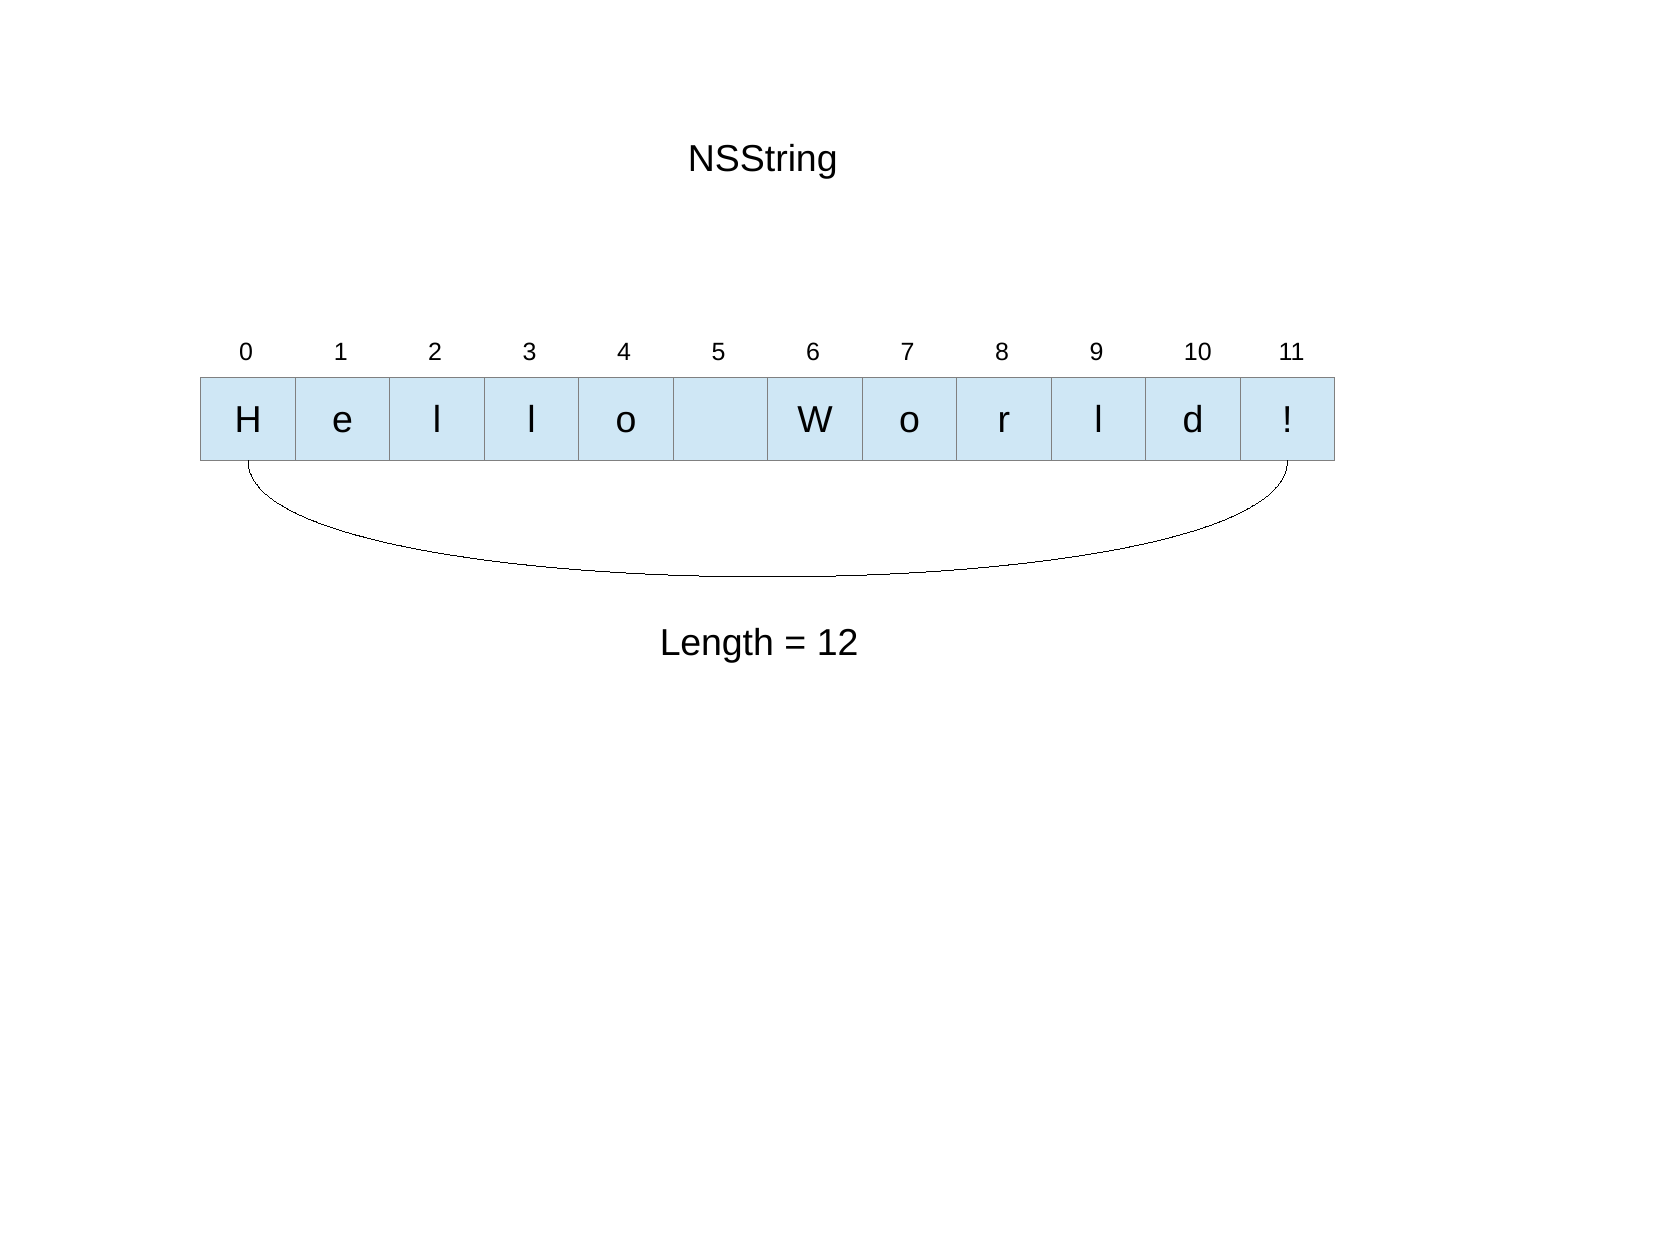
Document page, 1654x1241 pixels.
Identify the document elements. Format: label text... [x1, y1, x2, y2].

text_box o [578, 377, 673, 461]
text_box NSString [673, 129, 853, 187]
text_box 8 [980, 330, 1028, 374]
text_box 5 [696, 330, 745, 374]
text_box r [956, 377, 1051, 461]
text_box W [767, 377, 862, 461]
text_box 11 [1263, 330, 1335, 374]
text_box H [200, 377, 295, 461]
text_box 7 [885, 330, 934, 374]
text_box 3 [507, 330, 556, 374]
text_box 9 [1074, 330, 1123, 374]
text_box e [295, 377, 389, 461]
text_box d [1145, 377, 1240, 461]
text_box 1 [318, 330, 367, 374]
text_box l [484, 377, 578, 461]
text_box [673, 377, 767, 461]
text_box ! [1240, 377, 1335, 461]
text_box l [389, 377, 484, 461]
text_box 0 [224, 330, 272, 374]
text_box 6 [791, 330, 839, 374]
text_box o [862, 377, 956, 461]
text_box 4 [602, 330, 650, 374]
text_box Length = 12 [645, 614, 875, 671]
text_box 10 [1169, 330, 1229, 374]
text_box l [1051, 377, 1145, 461]
text_box 2 [413, 330, 461, 374]
